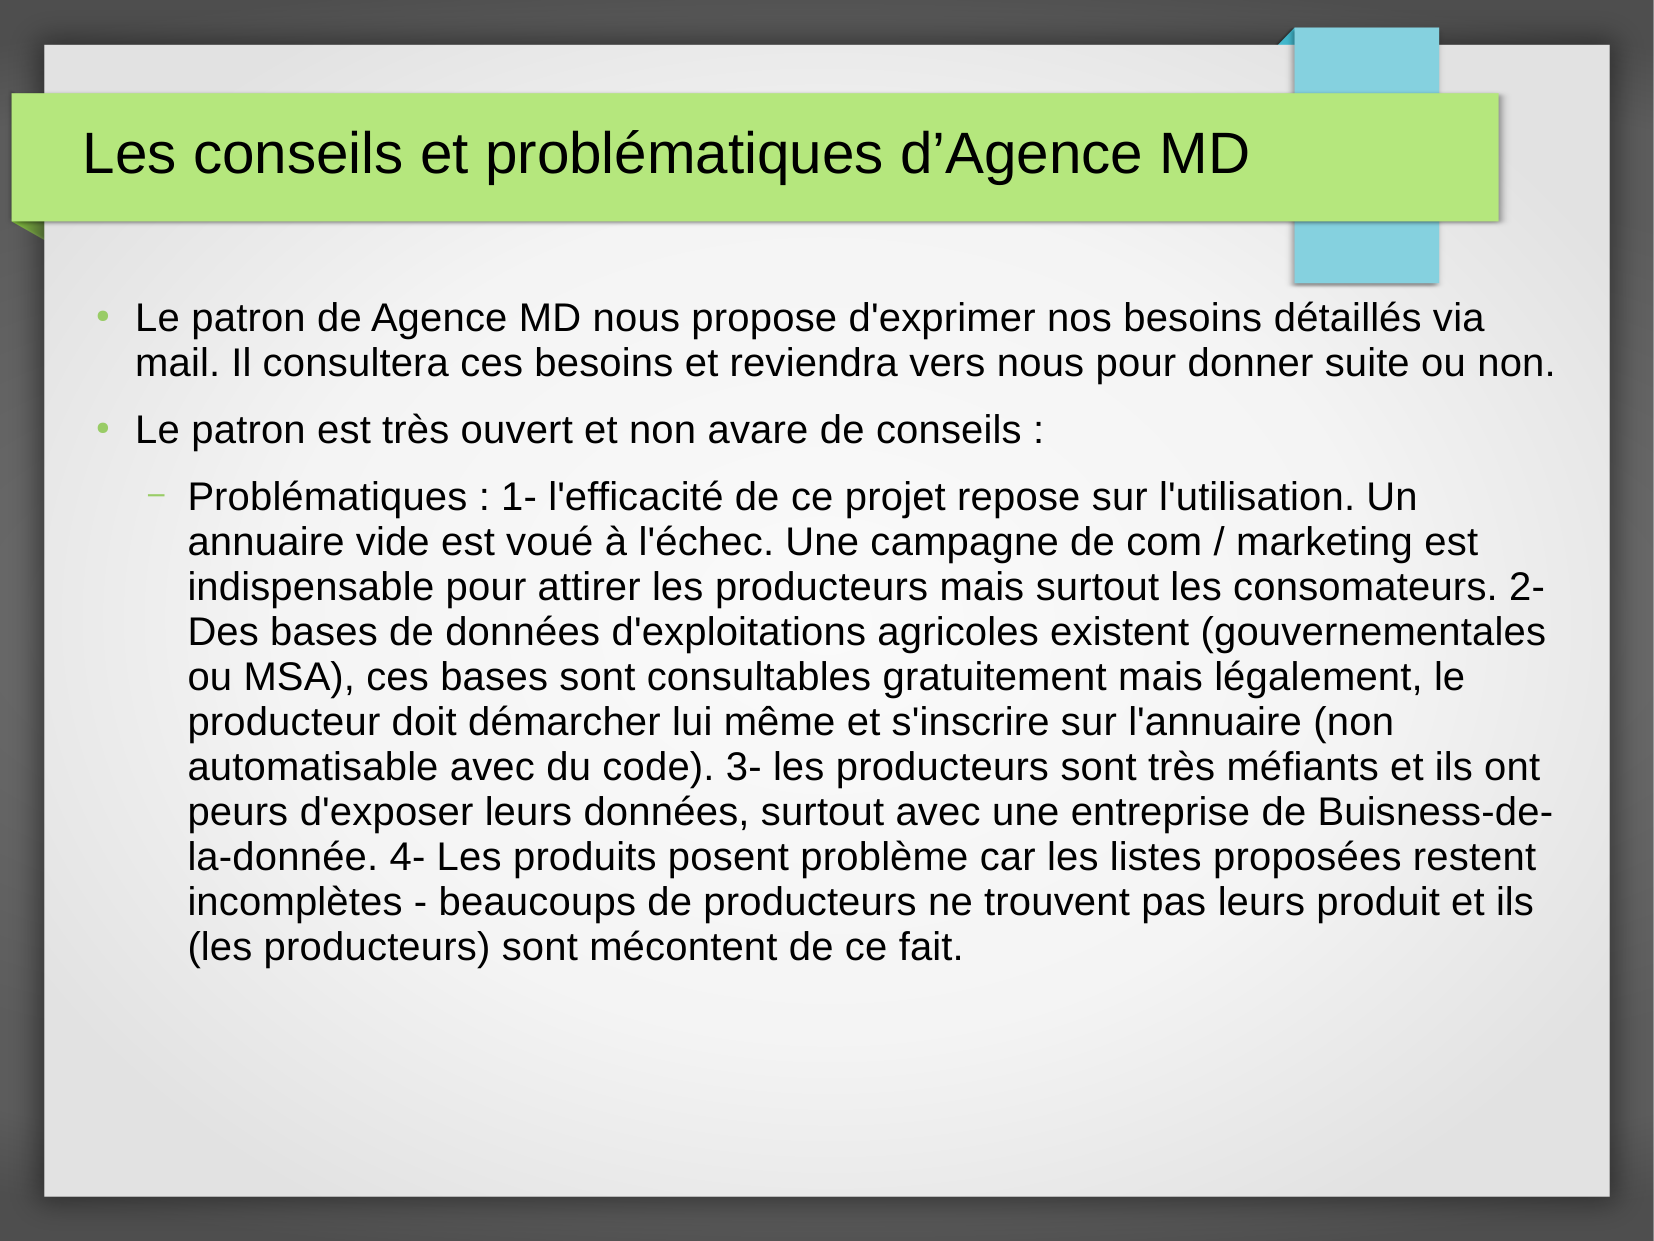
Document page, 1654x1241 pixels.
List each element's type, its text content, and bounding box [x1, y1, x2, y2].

list Le patron de Agence MD nous propose d'exprimer nos besoins détaillés via mail. Il consultera ces besoins et reviendra vers nous pour donner suite ou non. Le patron est très ouvert et non avare de conseils : Problématiques : 1- l'efficacité de ce projet repose sur l'utilisation. Un annuaire vide est voué à l'échec. Une campagne de com / marketing est indispensable pour attirer les producteurs mais surtout les consomateurs. 2- Des bases de données d'exploitations agricoles existent (gouvernementales ou MSA), ces bases sont consultables gratuitement mais légalement, le producteur doit démarcher lui même et s'inscrire sur l'annuaire (non automatisable avec du code). 3- les producteurs sont très méfiants et ils ont peurs d'exposer leurs données, surtout avec une entreprise de Buisness-de-la-donnée. 4- Les produits posent problème car les listes proposées restent incomplètes - beaucoups de producteurs ne trouvent pas leurs produit et ils (les producteurs) sont mécontent de ce fait. [82, 295, 1571, 1015]
title Les conseils et problématiques d’Agence MD [82, 94, 1264, 213]
picture [0, 0, 1654, 1241]
